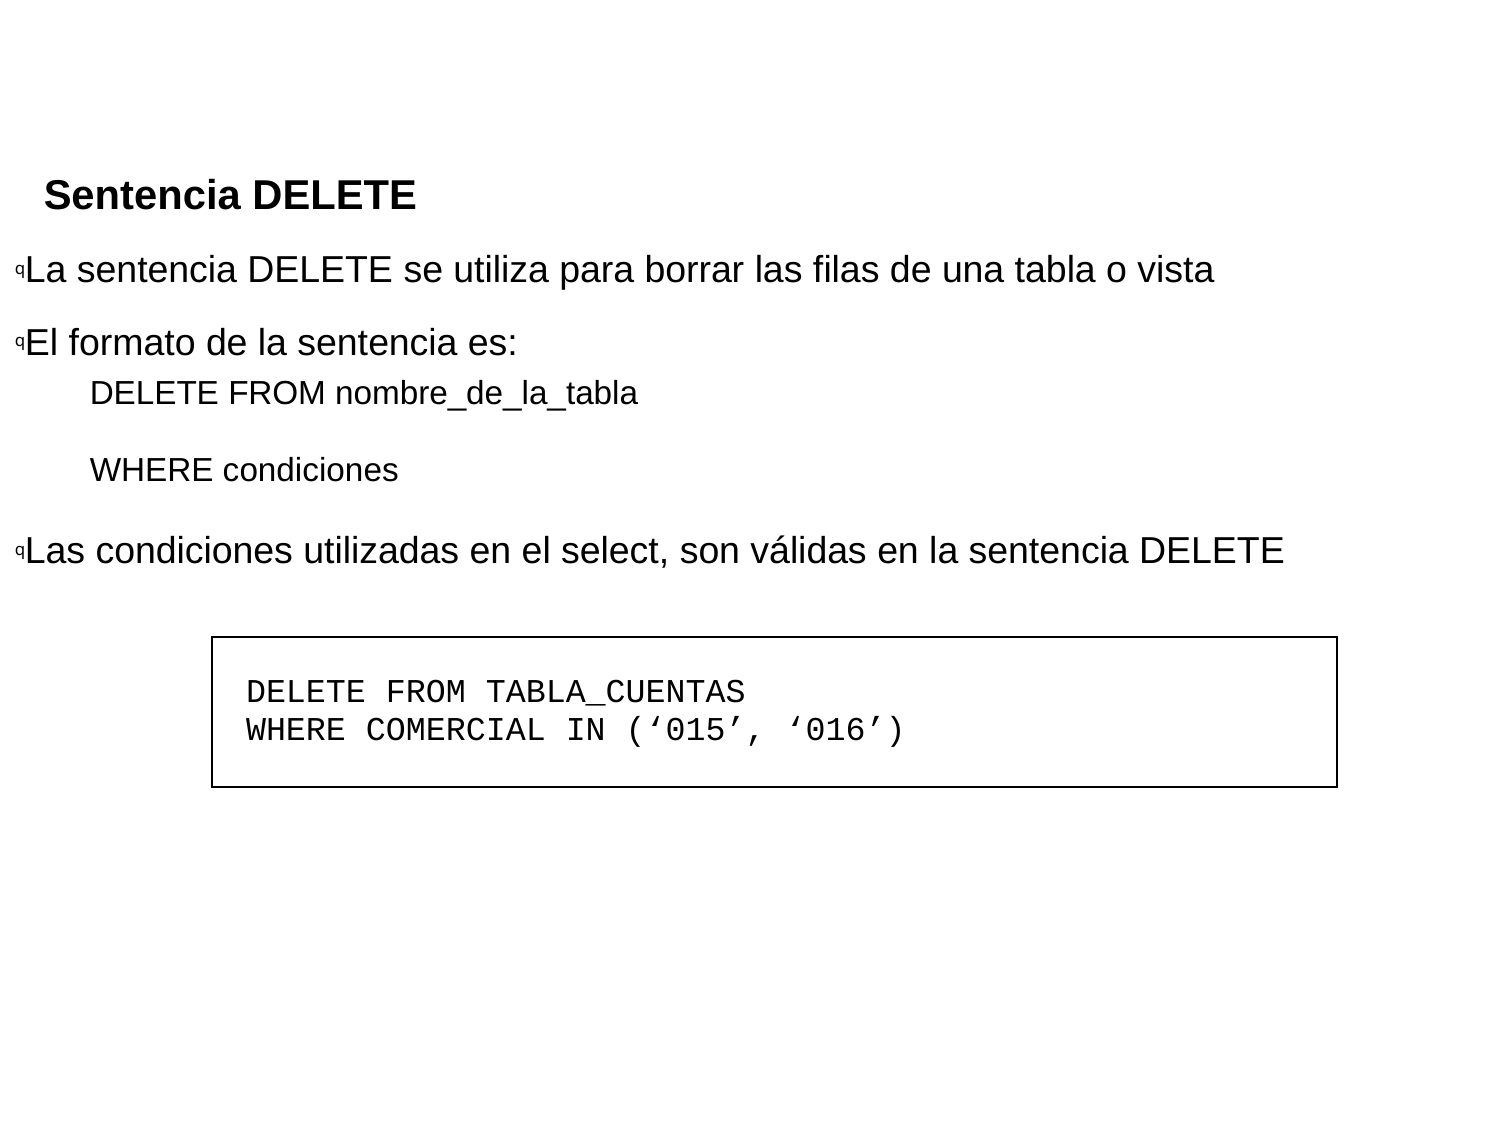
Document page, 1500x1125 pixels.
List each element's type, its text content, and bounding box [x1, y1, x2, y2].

text_box DELETE FROM TABLA_CUENTAS WHERE COMERCIAL IN (‘015’, ‘016’) [212, 637, 1338, 788]
list Sentencia DELETE La sentencia DELETE se utiliza para borrar las filas de una tabla o vista El formato de la sentencia es: DELETE FROM nombre_de_la_tabla WHERE condiciones Las condiciones utilizadas en el select, son válidas en la sentencia DELETE [0, 149, 1401, 938]
